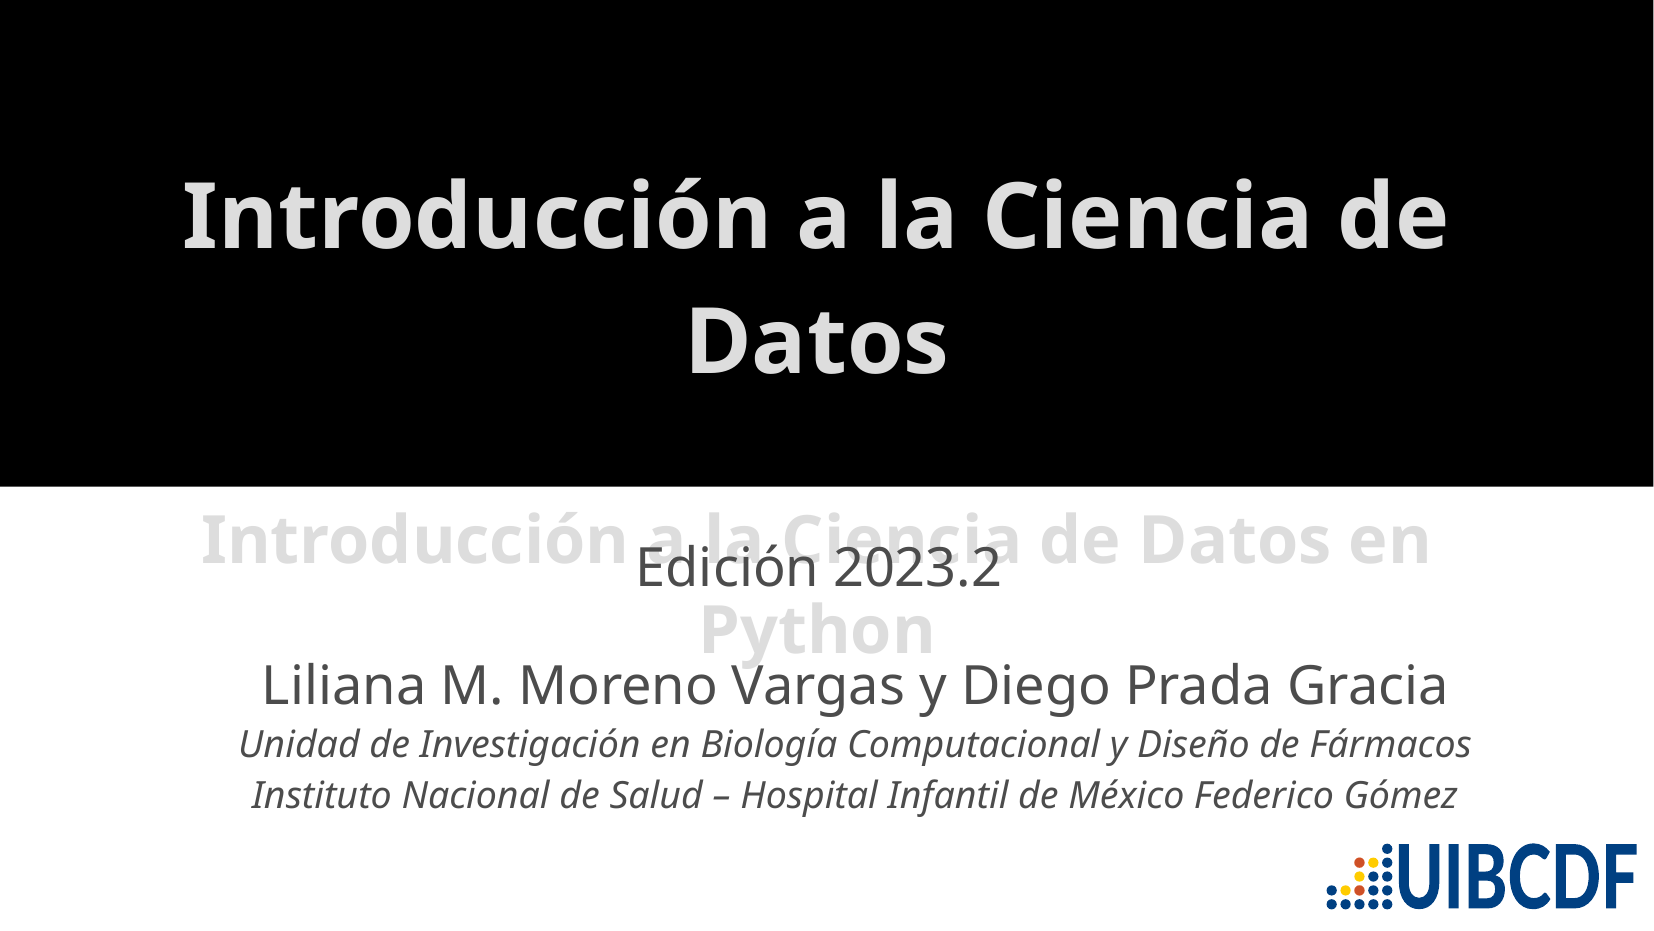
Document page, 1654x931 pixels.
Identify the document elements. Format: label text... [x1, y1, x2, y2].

text_box Unidad de Investigación en Biología Computacional y Diseño de Fármacos Instituto Nacional de Salud – Hospital Infantil de México Federico Gómez [220, 709, 1492, 801]
text_box Edición 2023.2 [361, 520, 1277, 622]
text_box Introducción a la Ciencia de Datos Introducción a la Ciencia de Datos en Python [81, 143, 1552, 451]
picture [1324, 841, 1637, 912]
text_box Liliana M. Moreno Vargas y Diego Prada Gracia [237, 638, 1475, 763]
text_box [0, 0, 1654, 487]
